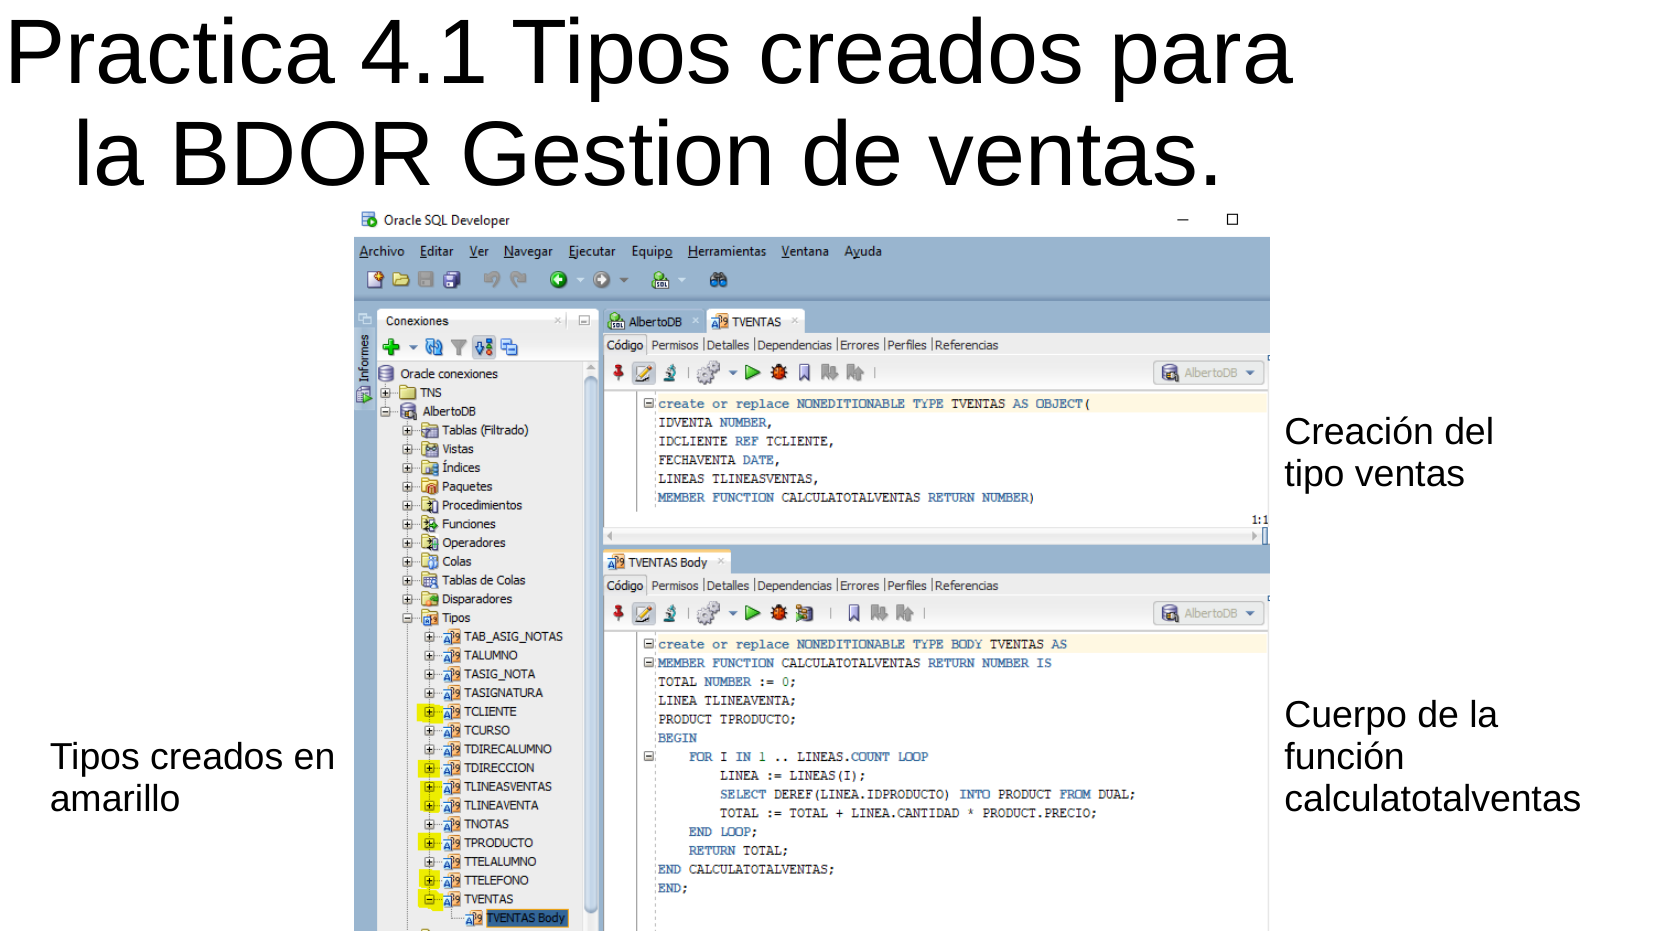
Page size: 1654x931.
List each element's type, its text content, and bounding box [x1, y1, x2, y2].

picture [354, 205, 1270, 931]
text_box Creación del tipo ventas [1269, 403, 1536, 502]
text_box Tipos creados en amarillo [35, 727, 384, 827]
title Practica 4.1 Tipos creados para la BDOR Gestion de ventas. [0, 0, 1300, 206]
text_box Cuerpo de la función calculatotalventas [1269, 685, 1625, 827]
